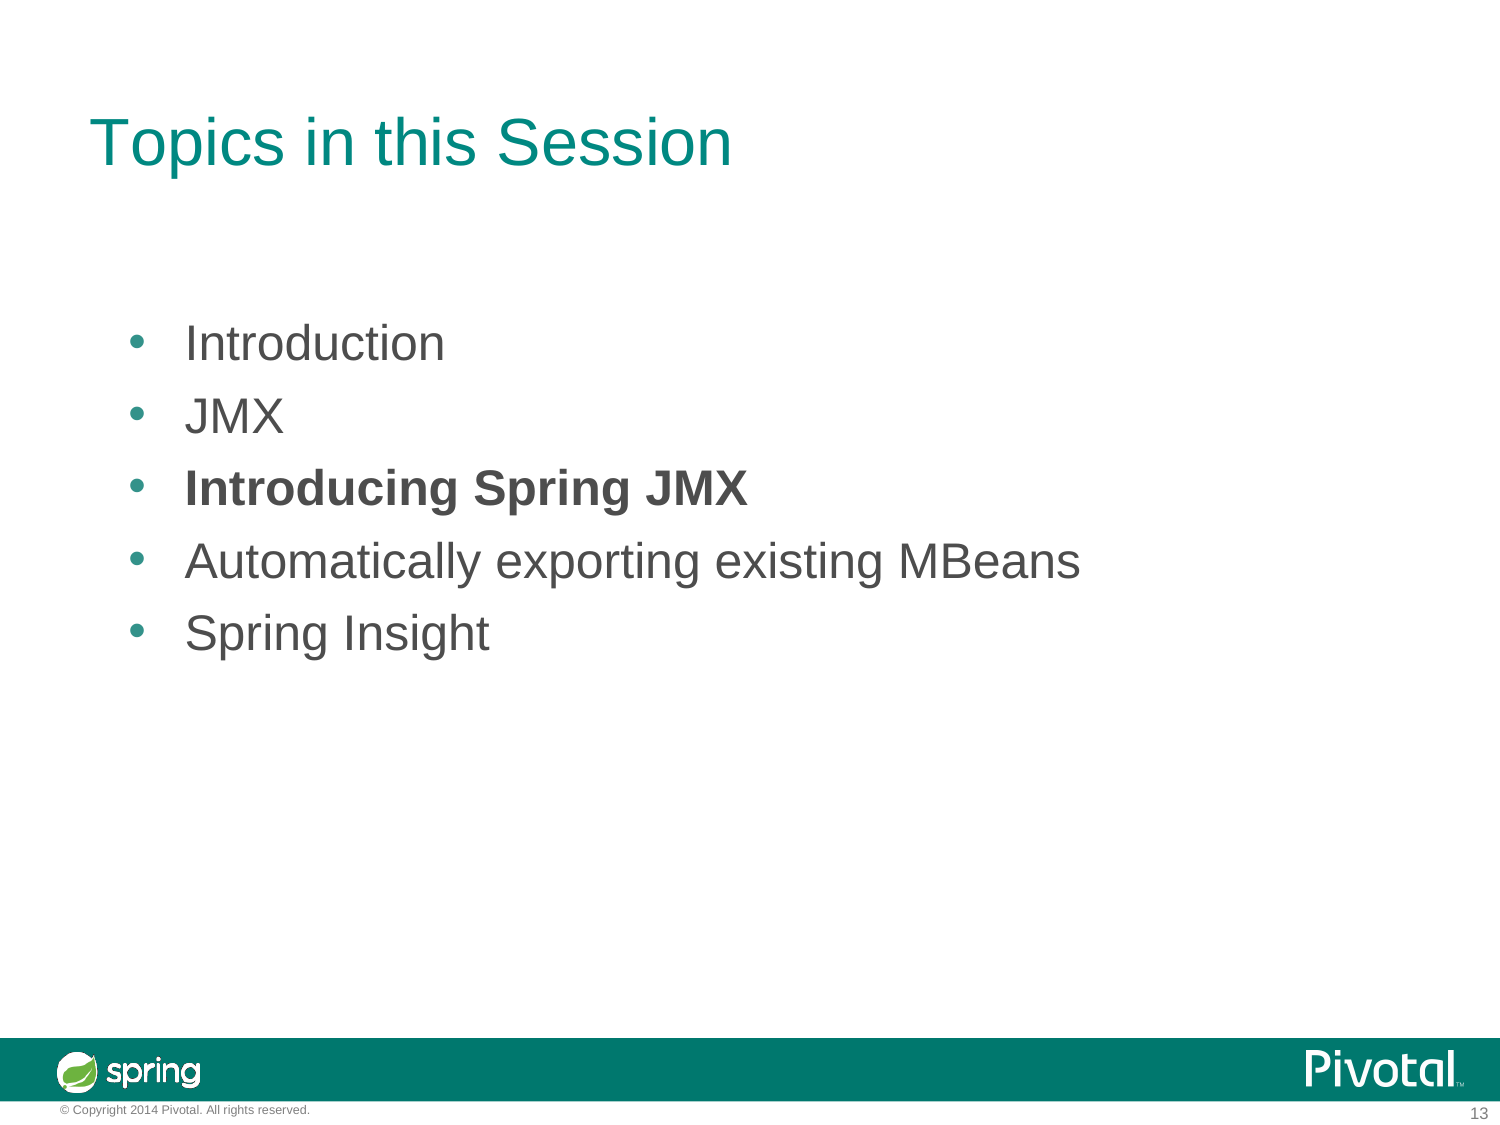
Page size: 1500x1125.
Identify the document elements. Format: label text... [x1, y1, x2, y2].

picture [32, 1041, 210, 1103]
picture [1306, 1050, 1464, 1087]
title Topics in this Session [75, 45, 1426, 233]
list Introduction JMX Introducing Spring JMX Automatically exporting existing MBeans Spring Insight [113, 303, 1500, 1034]
